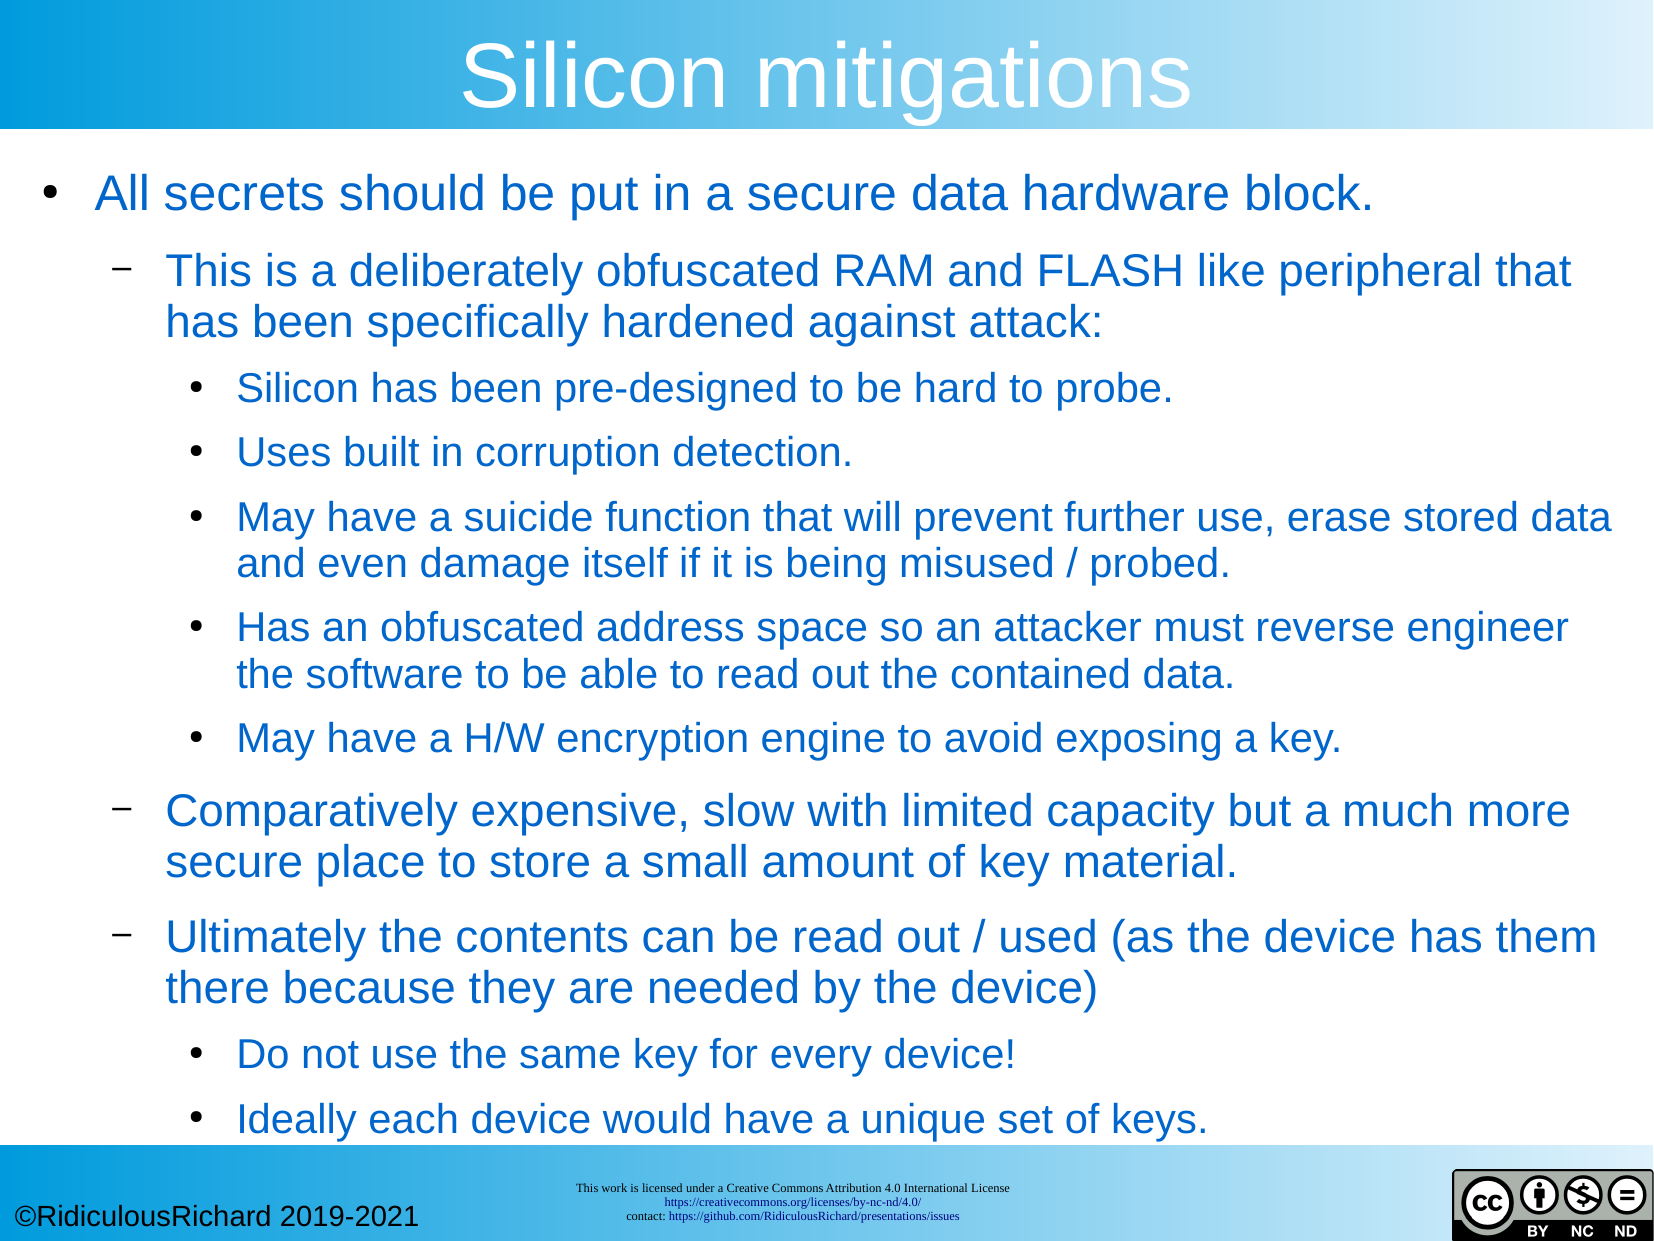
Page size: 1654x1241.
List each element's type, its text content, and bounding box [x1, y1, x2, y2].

title Silicon mitigations [82, 23, 1571, 129]
picture [1452, 1169, 1654, 1241]
list All secrets should be put in a secure data hardware block. This is a deliberately obfuscated RAM and FLASH like peripheral that has been specifically hardened against attack: Silicon has been pre-designed to be hard to probe. Uses built in corruption detection. May have a suicide function that will prevent further use, erase stored data and even damage itself if it is being misused / probed. Has an obfuscated address space so an attacker must reverse engineer the software to be able to read out the contained data. May have a H/W encryption engine to avoid exposing a key. Comparatively expensive, slow with limited capacity but a much more secure place to store a small amount of key material. Ultimately the contents can be read out / used (as the device has them there because they are needed by the device) Do not use the same key for every device! Ideally each device would have a unique set of keys. [23, 165, 1630, 1123]
picture [138, 1146, 142, 1241]
